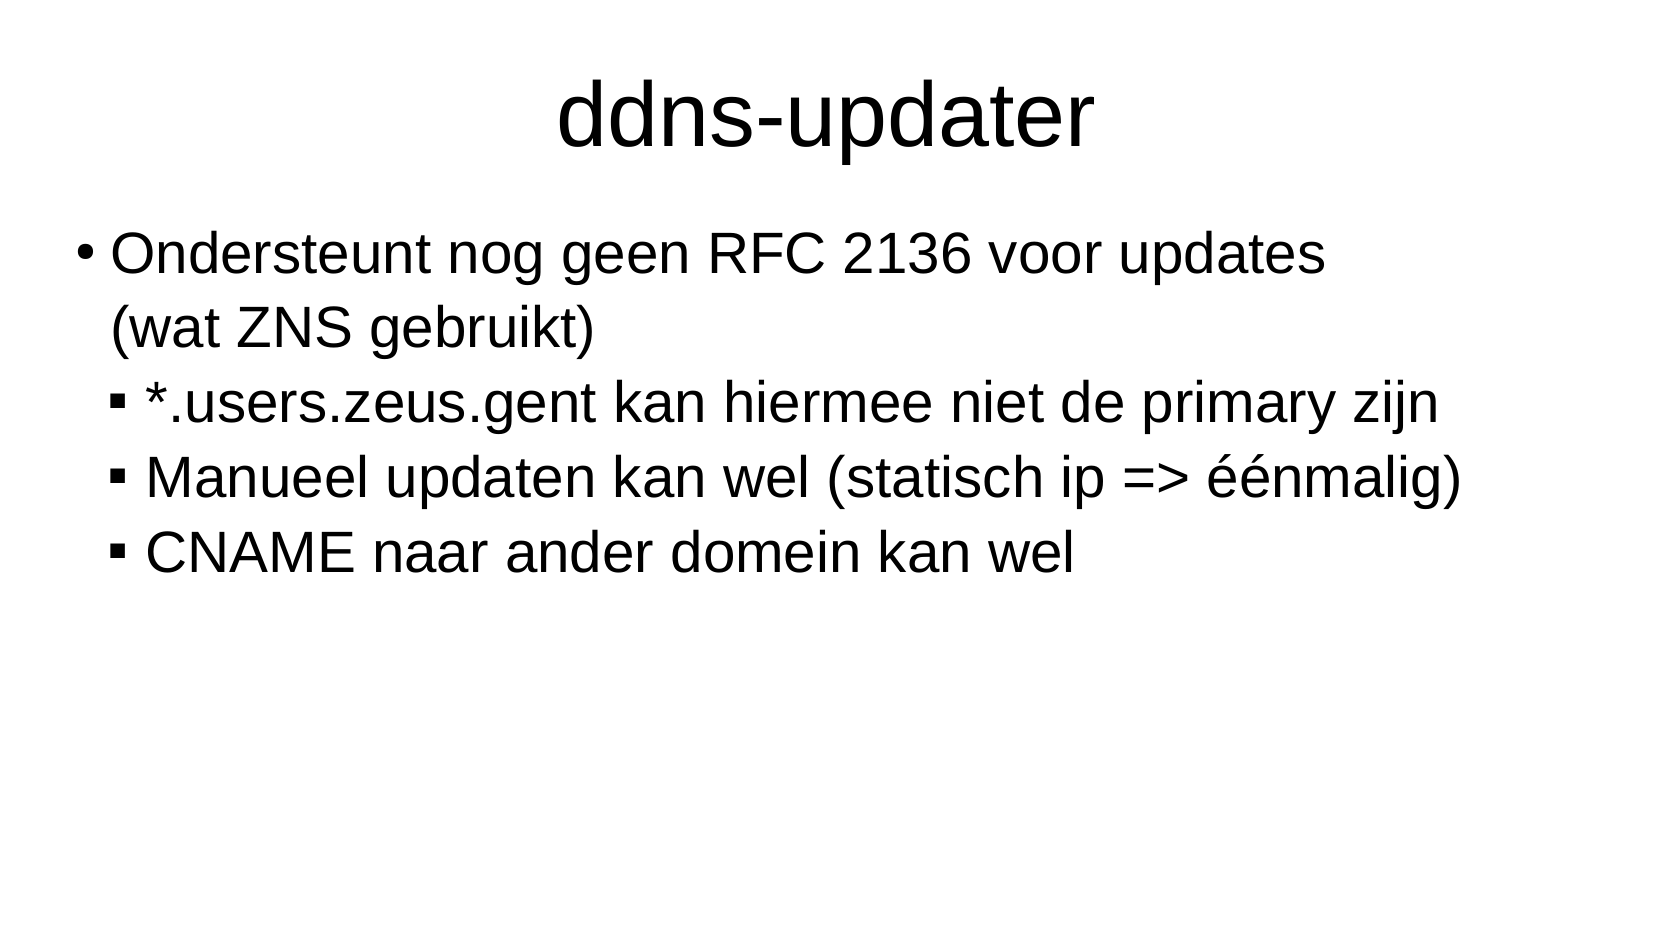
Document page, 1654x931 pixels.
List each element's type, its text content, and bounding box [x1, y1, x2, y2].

subtitle Ondersteunt nog geen RFC 2136 voor updates (wat ZNS gebruikt) *.users.zeus.gent kan hiermee niet de primary zijn Manueel updaten kan wel (statisch ip => éénmalig) CNAME naar ander domein kan wel [75, 210, 1564, 751]
title ddns-updater [82, 37, 1571, 193]
